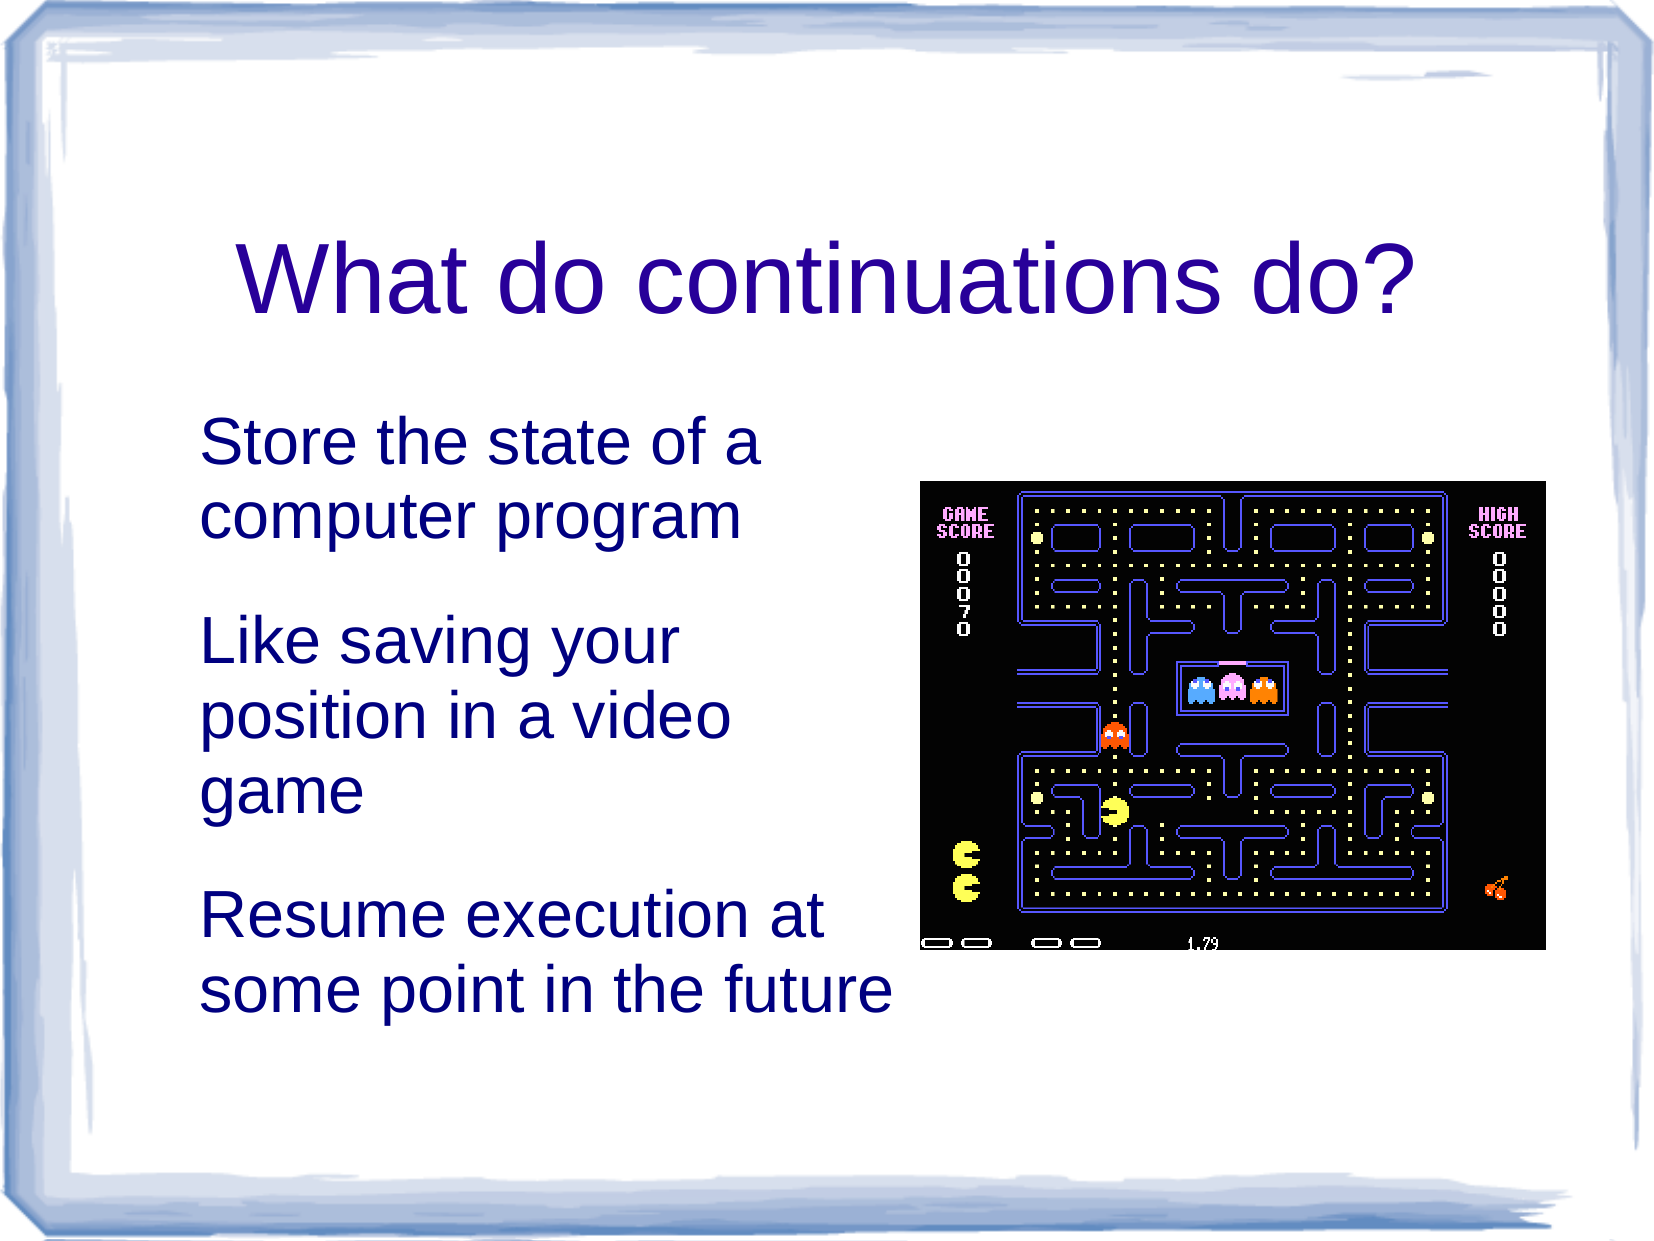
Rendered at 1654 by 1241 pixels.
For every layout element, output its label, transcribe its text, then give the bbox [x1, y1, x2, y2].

title What do continuations do? [161, 123, 1493, 434]
list Store the state of a computer program Like saving your position in a video game Resume execution at some point in the future [45, 352, 906, 1079]
picture [0, 0, 1654, 1241]
